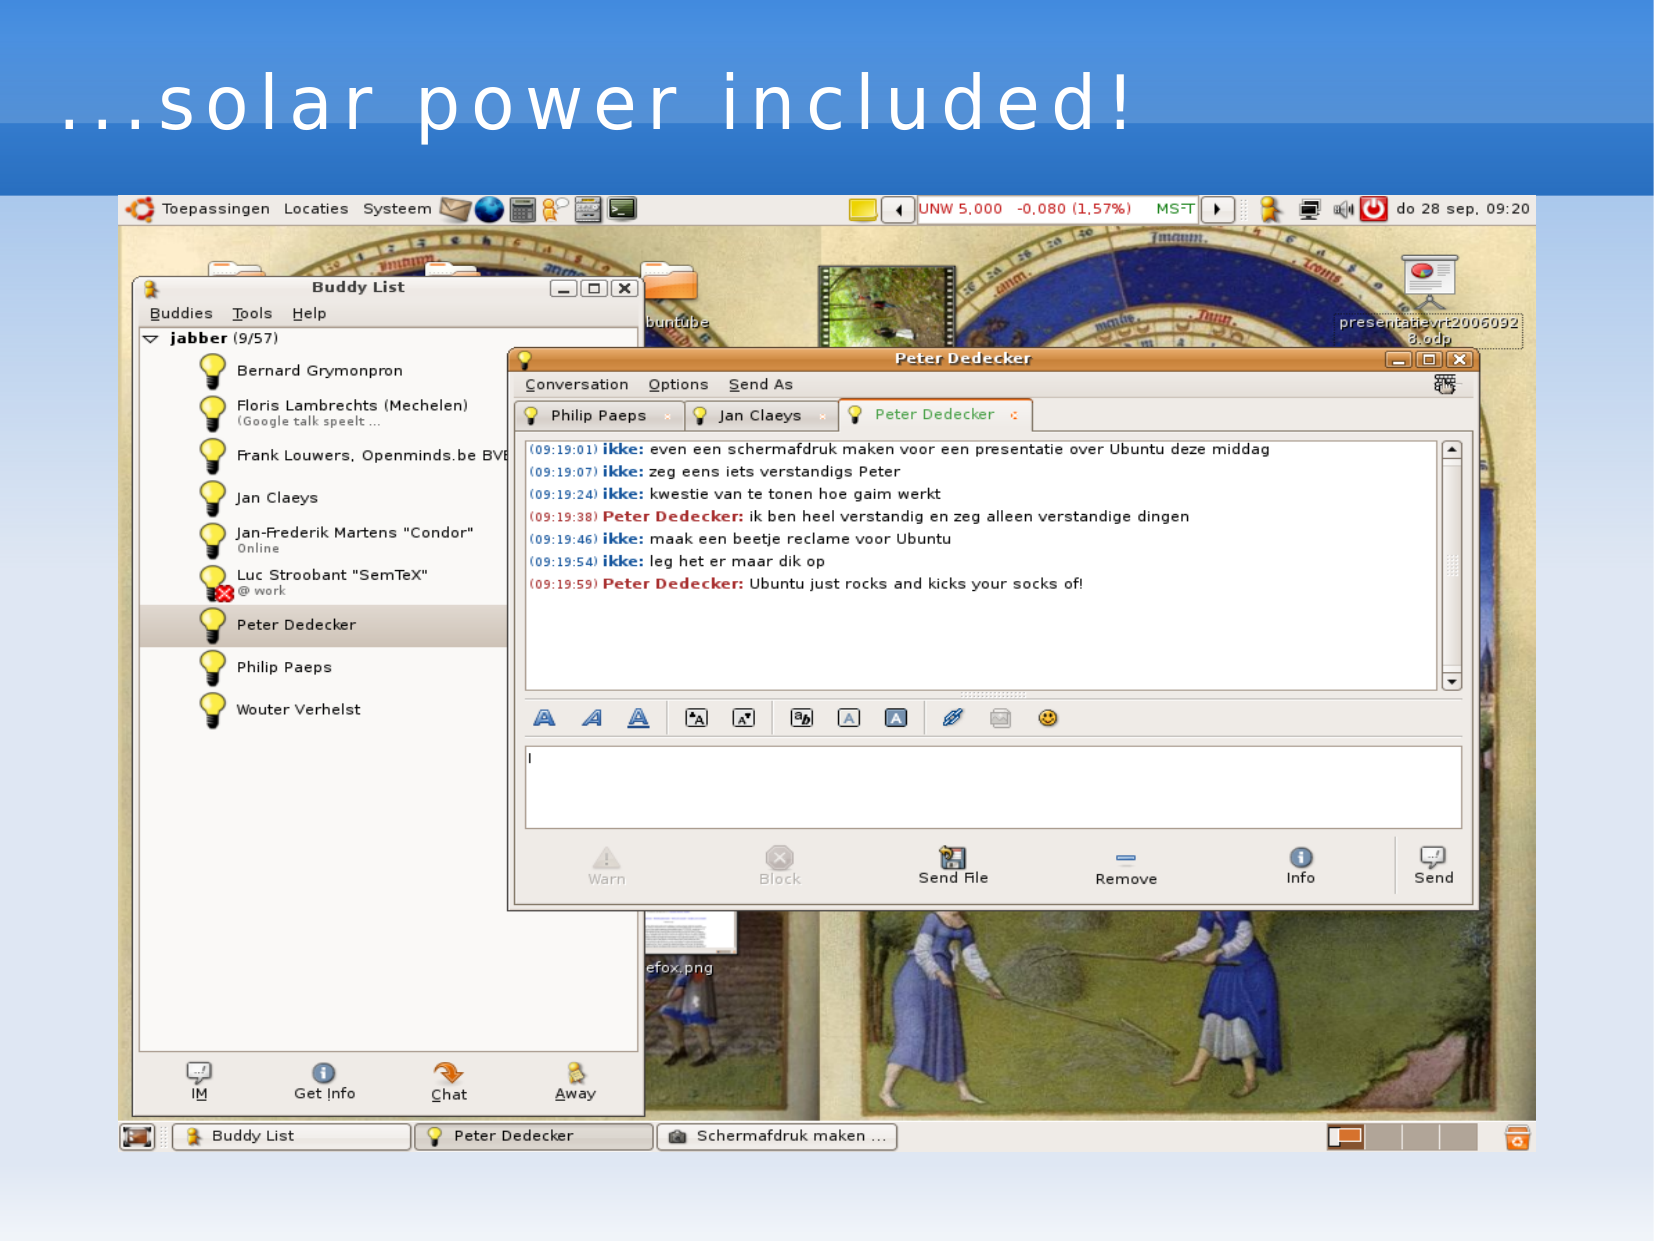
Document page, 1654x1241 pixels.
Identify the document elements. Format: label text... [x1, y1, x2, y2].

picture [0, 0, 1654, 1241]
title ...solar power included! [59, 29, 1270, 178]
